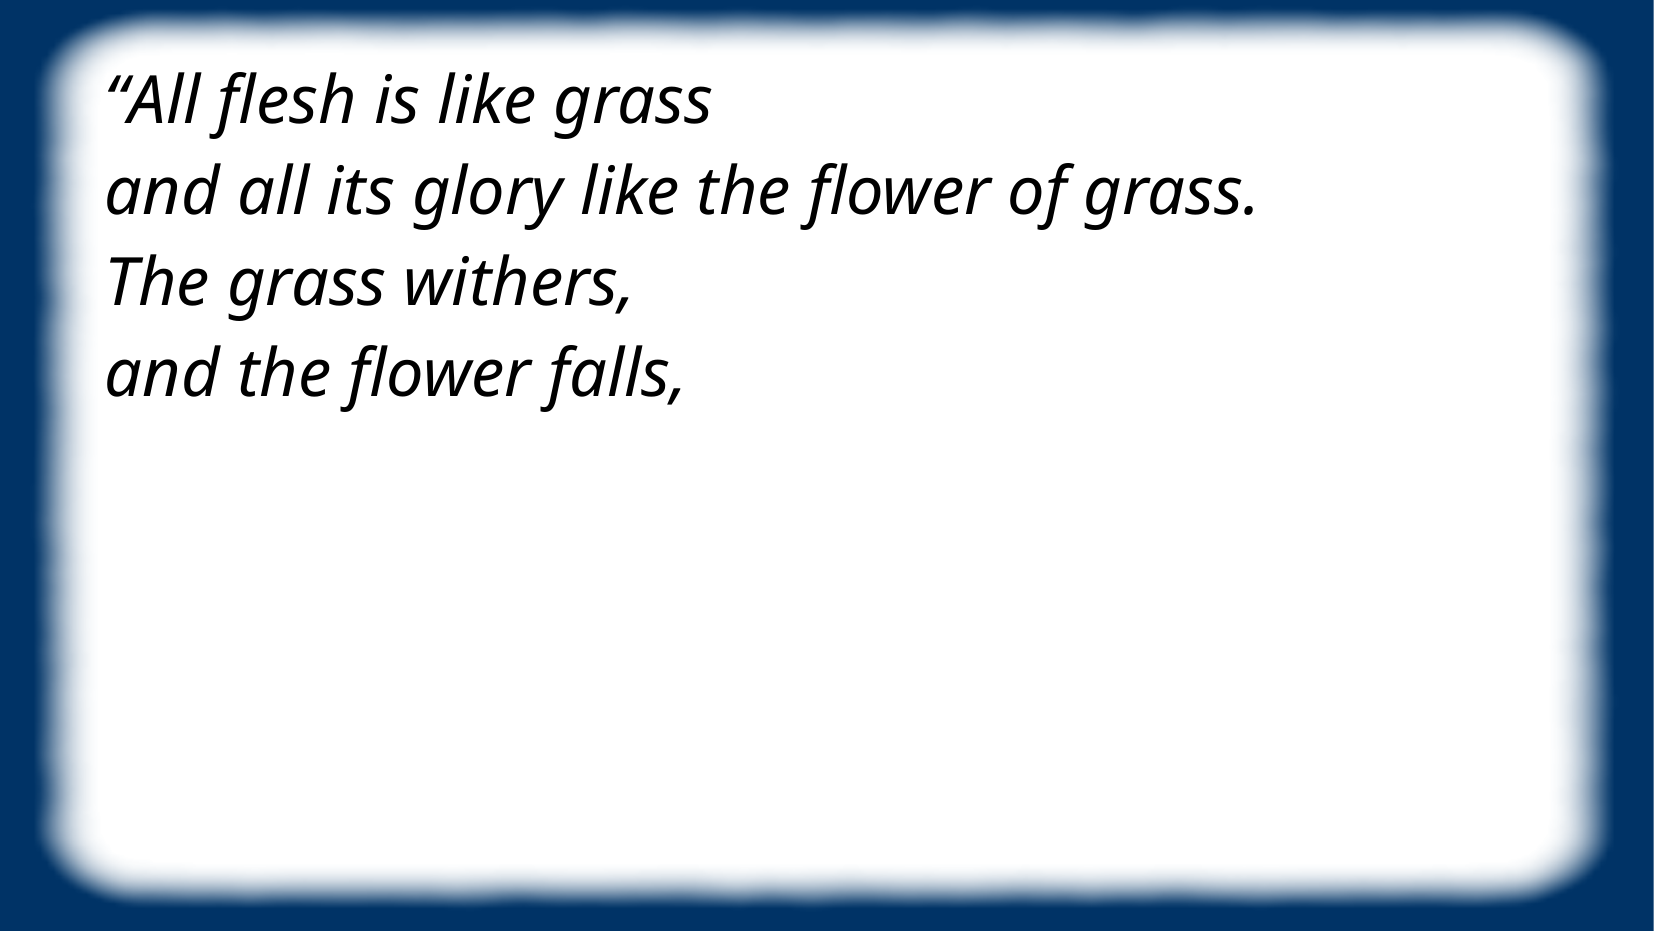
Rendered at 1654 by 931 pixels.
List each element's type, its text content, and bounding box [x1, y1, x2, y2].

text_box “All flesh is like grass and all its glory like the flower of grass. The grass withers, and the flower falls, [90, 45, 1546, 415]
picture [0, 0, 1654, 931]
